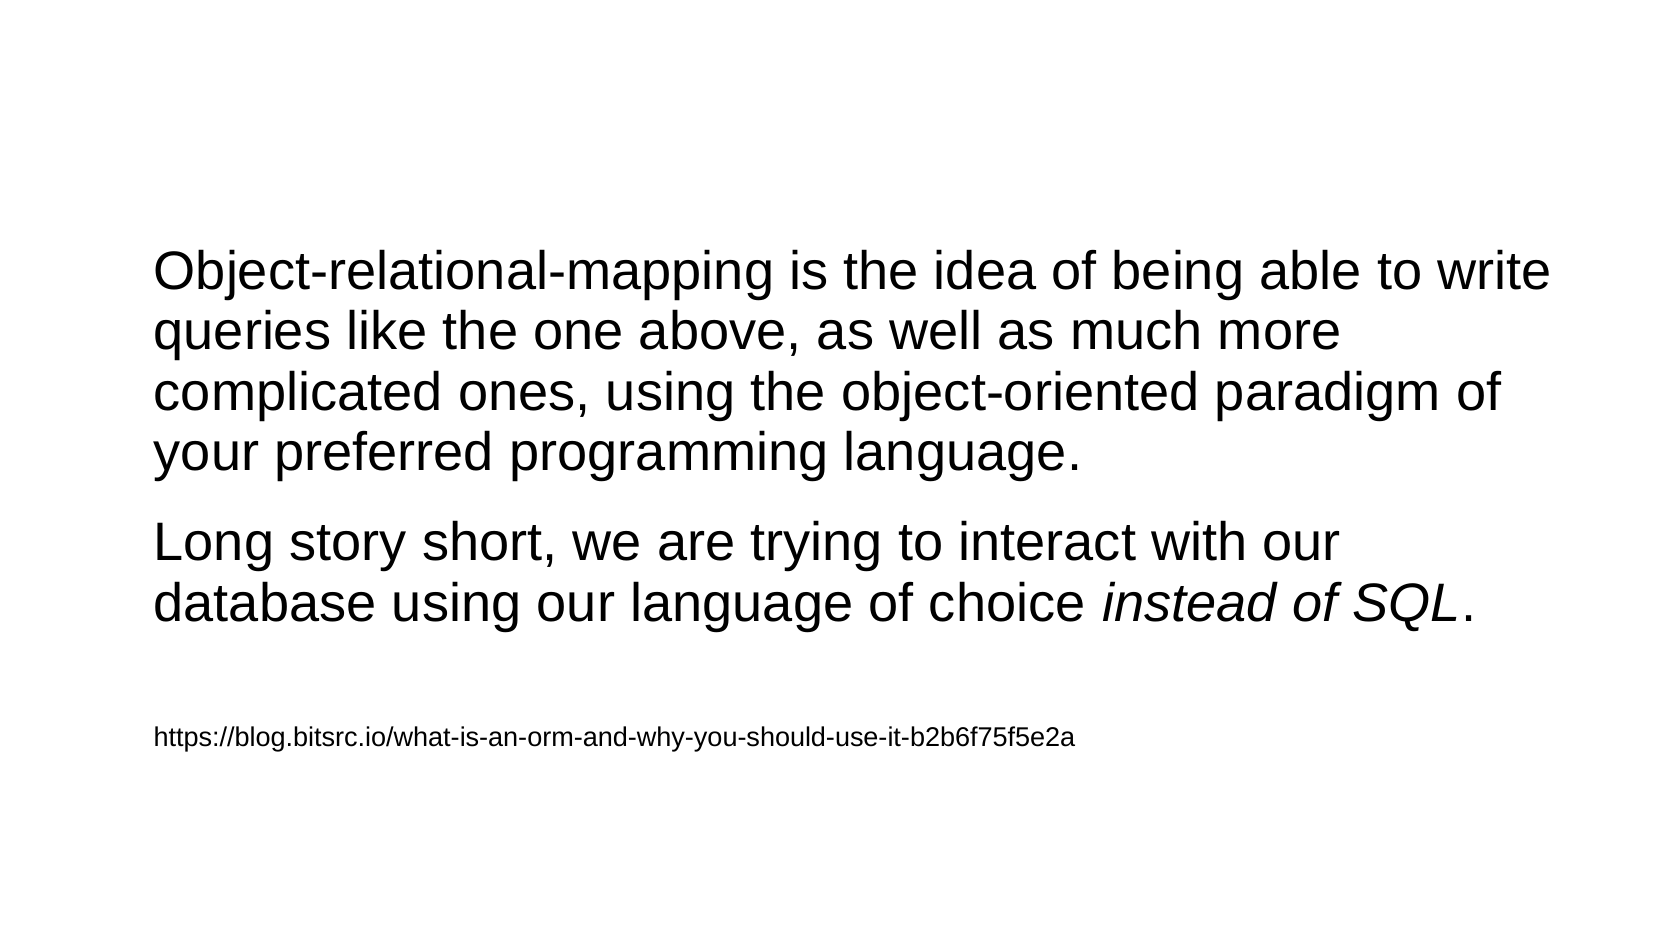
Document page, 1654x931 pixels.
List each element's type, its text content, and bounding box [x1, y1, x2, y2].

list Object-relational-mapping is the idea of being able to write queries like the one above, as well as much more complicated ones, using the object-oriented paradigm of your preferred programming language. Long story short, we are trying to interact with our database using our language of choice instead of SQL. https://blog.bitsrc.io/what-is-an-orm-and-why-you-should-use-it-b2b6f75f5e2a [82, 150, 1571, 758]
